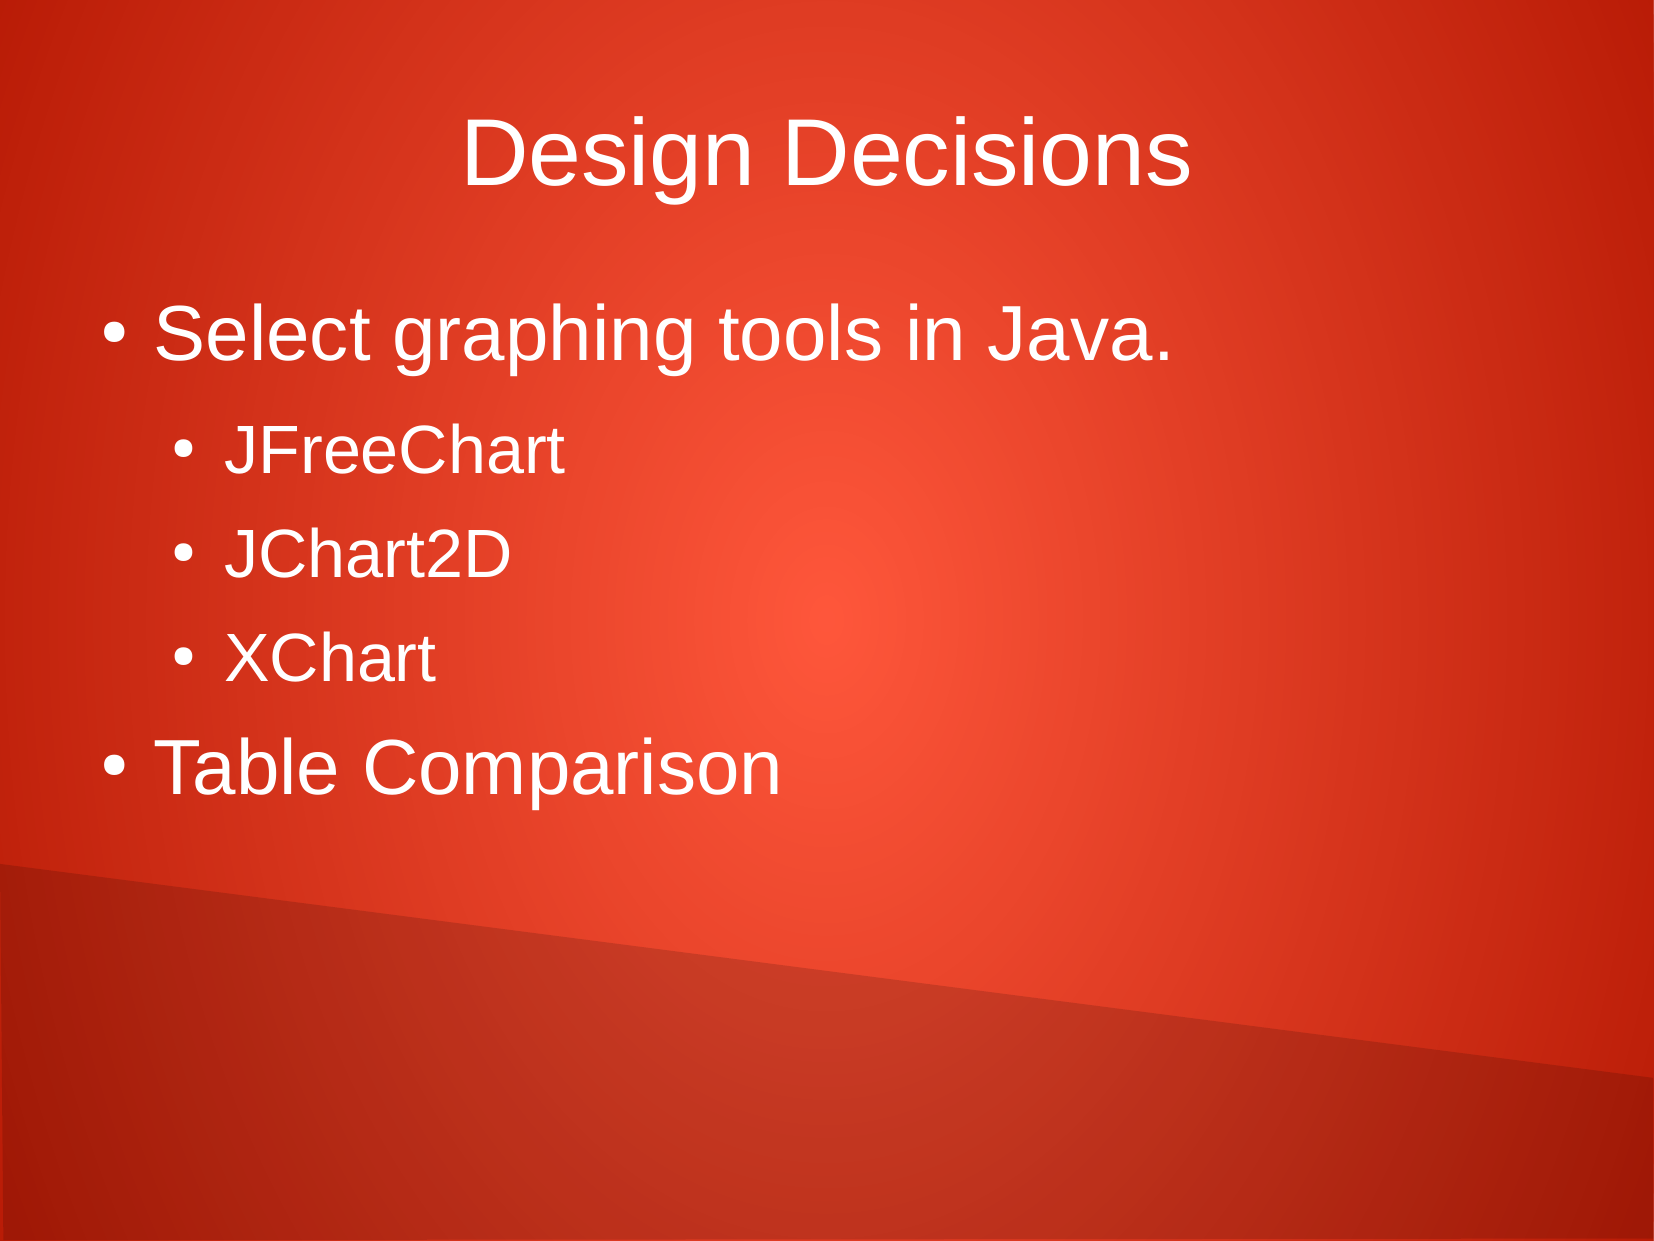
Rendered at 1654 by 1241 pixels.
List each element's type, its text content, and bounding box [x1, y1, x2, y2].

list Select graphing tools in Java. JFreeChart JChart2D XChart Table Comparison [82, 290, 1571, 1010]
title Design Decisions [82, 49, 1571, 257]
